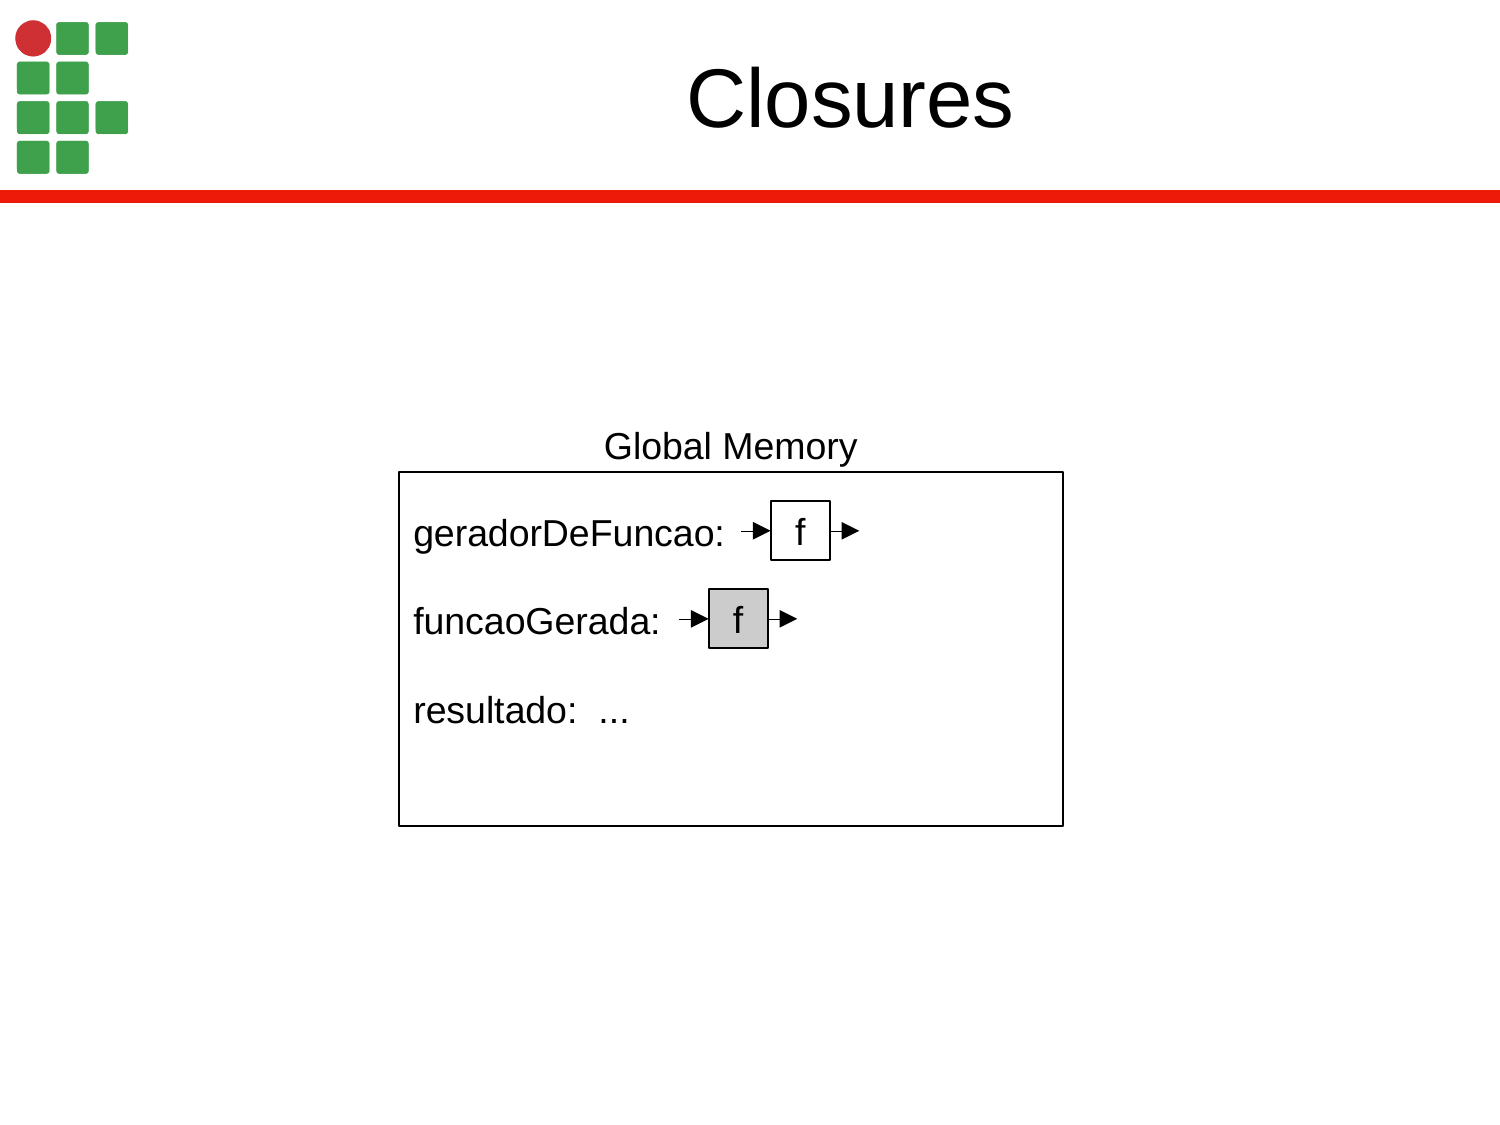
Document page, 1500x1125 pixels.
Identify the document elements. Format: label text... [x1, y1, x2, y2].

text_box f [708, 589, 768, 649]
picture [14, 16, 130, 178]
text_box funcaoGerada: [398, 589, 753, 650]
text_box resultado: ... [398, 678, 753, 739]
text_box Global Memory [398, 414, 1063, 471]
text_box geradorDeFuncao: [398, 501, 753, 562]
text_box f [770, 501, 830, 561]
title Closures [230, 0, 1471, 202]
